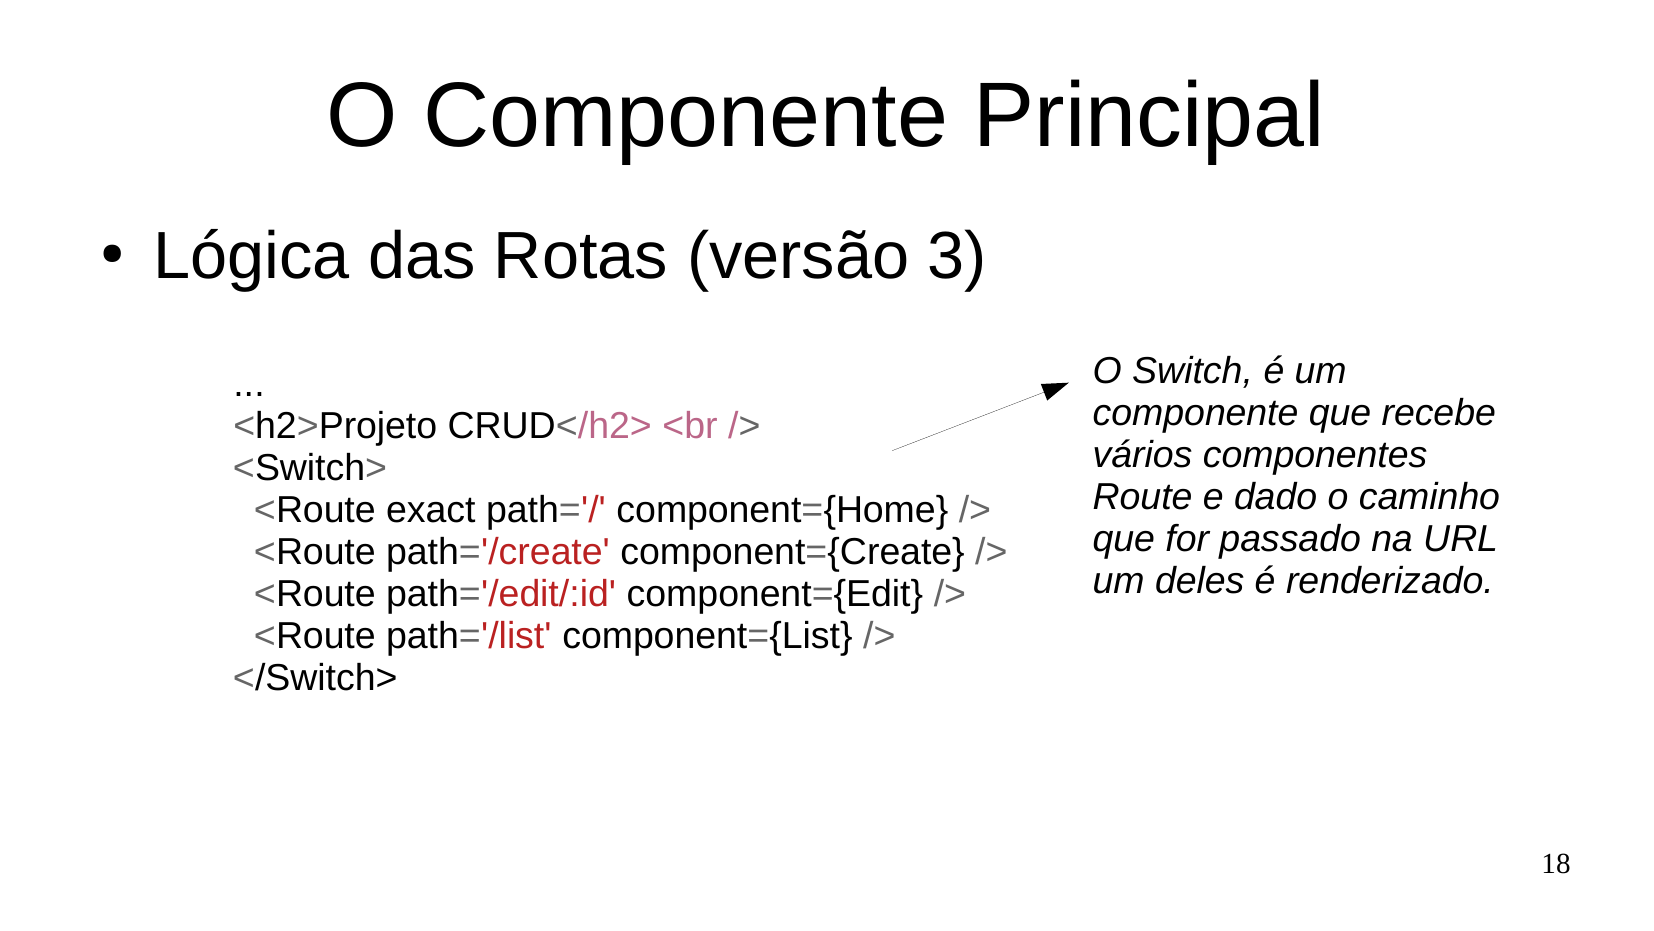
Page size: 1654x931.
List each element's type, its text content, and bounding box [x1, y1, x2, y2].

text_box O Switch, é um componente que recebe vários componentes Route e dado o caminho que for passado na URL um deles é renderizado. [1077, 341, 1531, 609]
list Lógica das Rotas (versão 3) [82, 217, 1571, 758]
text_box ... <h2>Projeto CRUD</h2> <br /> <Switch> <Route exact path='/' component={Home} /> <Route path='/create' component={Create} /> <Route path='/edit/:id' component={Edit} /> <Route path='/list' component={List} /> </Switch> [113, 355, 1414, 707]
title O Componente Principal [82, 37, 1571, 193]
